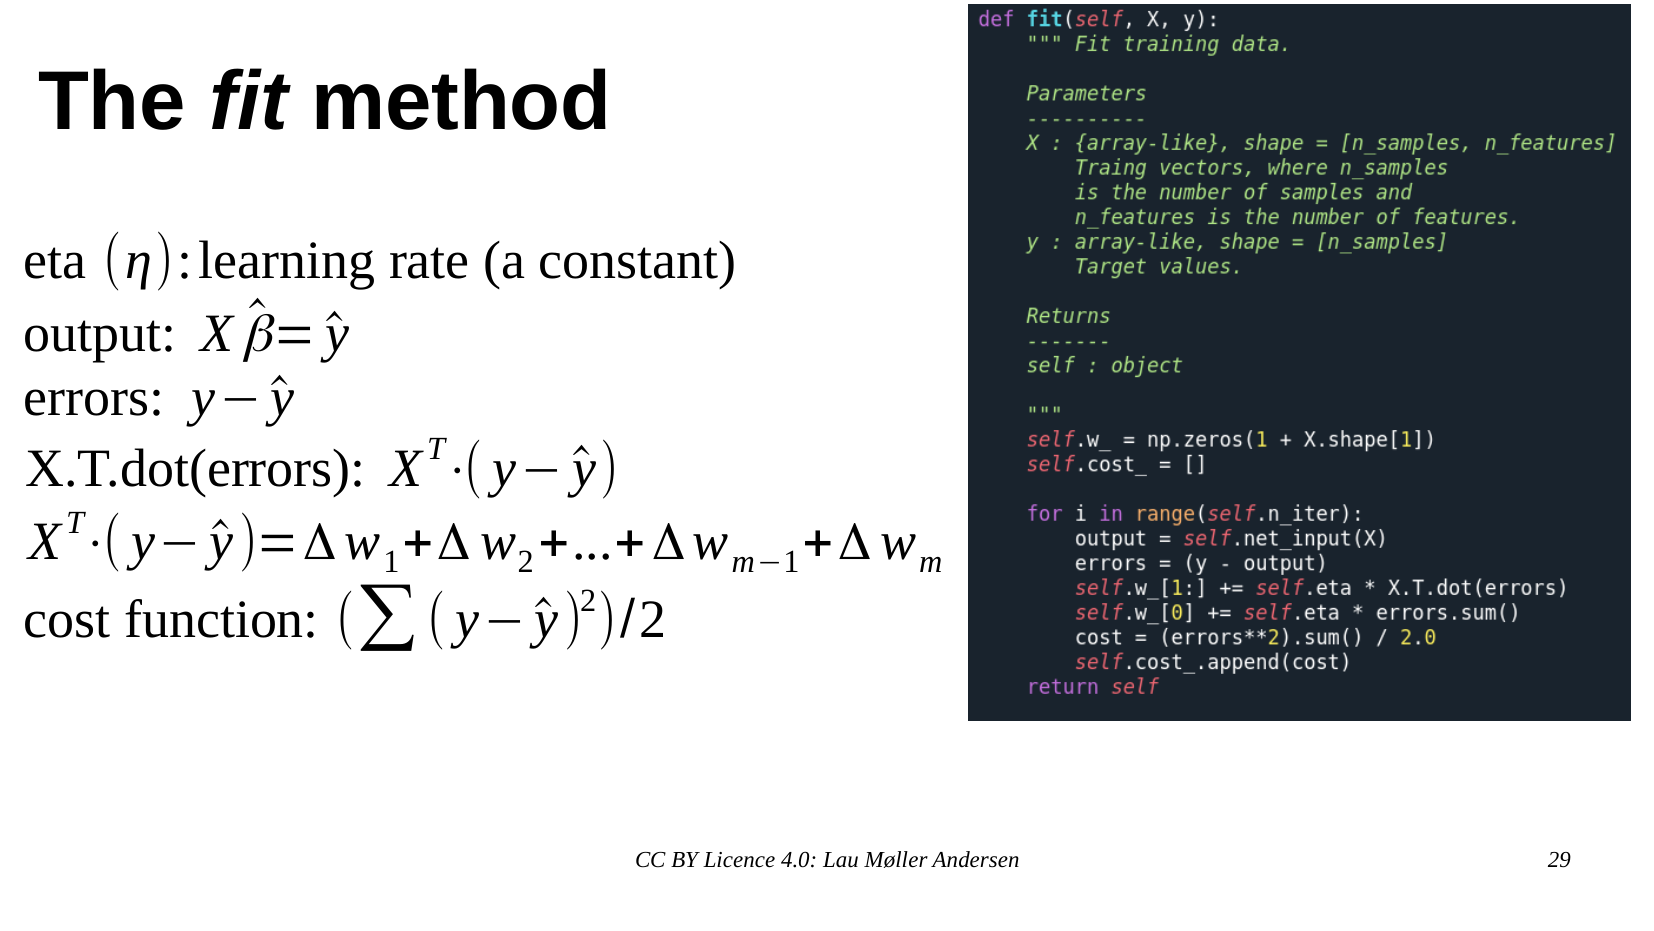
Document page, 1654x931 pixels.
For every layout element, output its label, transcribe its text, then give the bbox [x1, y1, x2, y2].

text_box The fit method [23, 47, 686, 249]
picture [968, 4, 1631, 721]
chart [17, 228, 949, 657]
